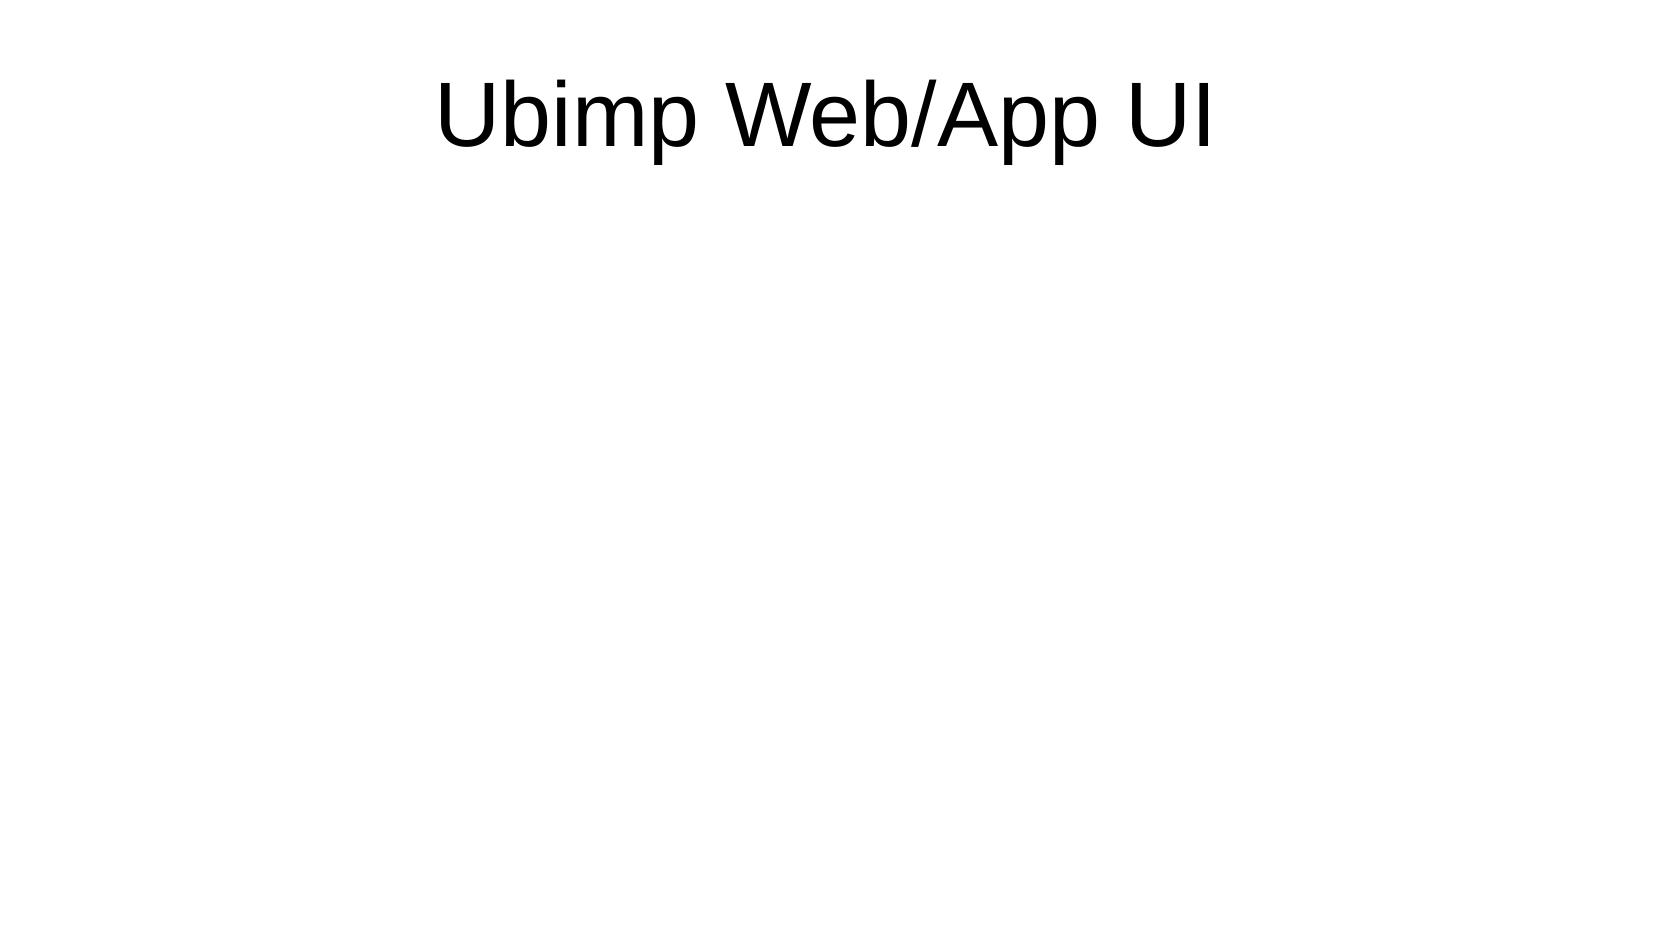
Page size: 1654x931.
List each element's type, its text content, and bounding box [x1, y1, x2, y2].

title Ubimp Web/App UI [82, 37, 1571, 193]
